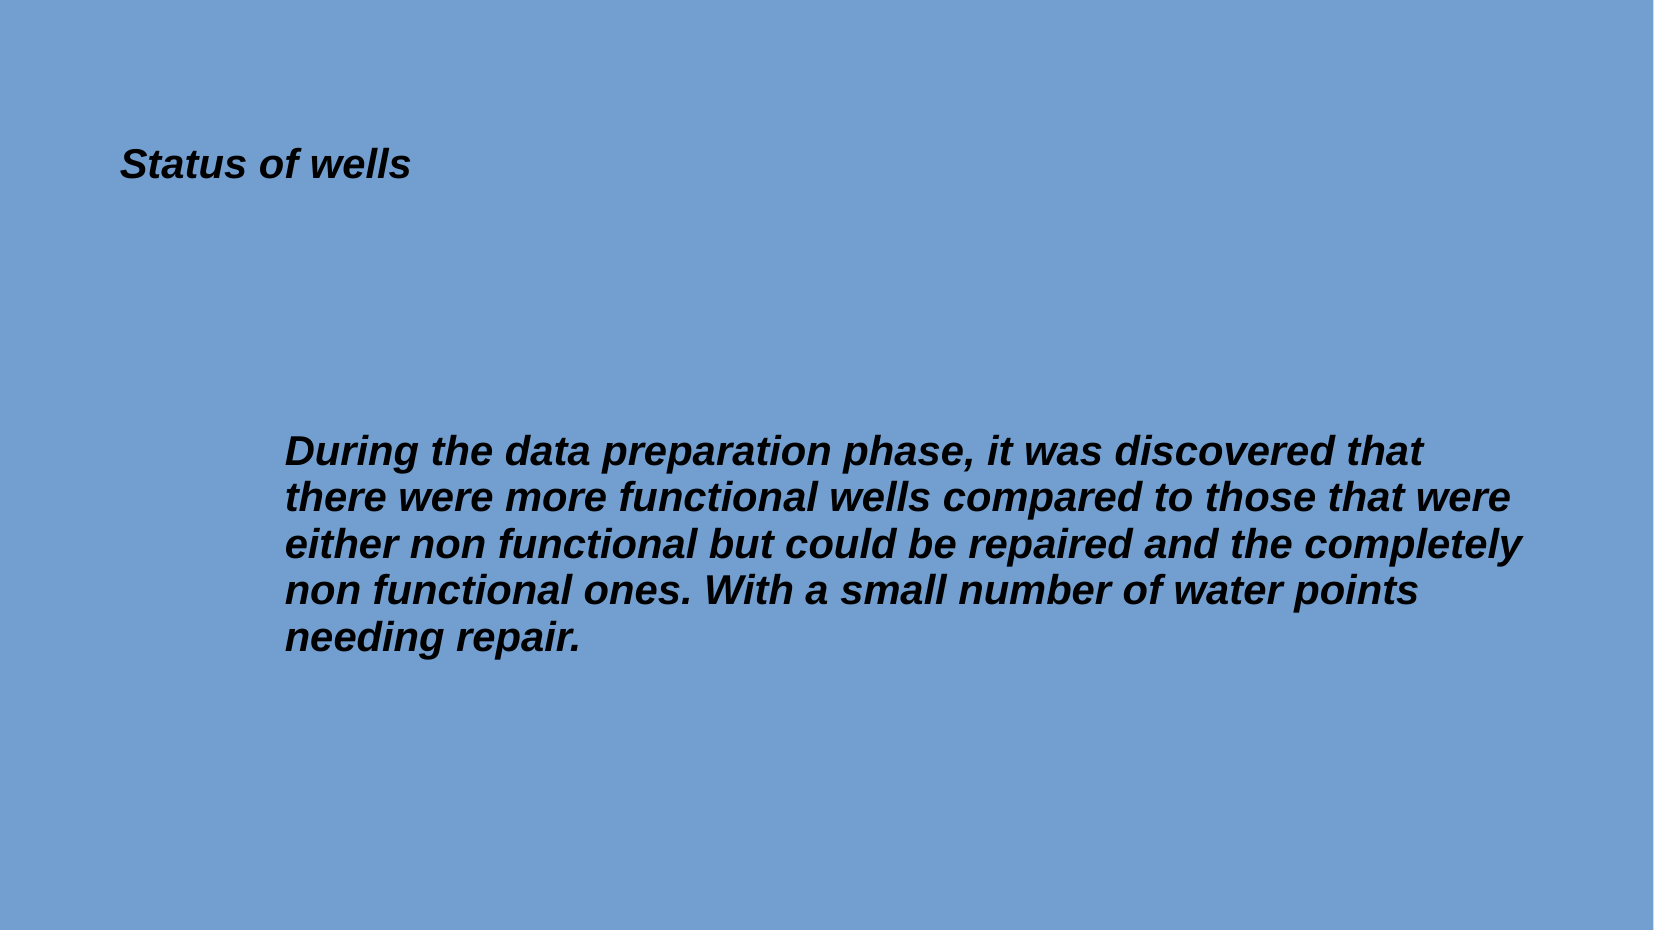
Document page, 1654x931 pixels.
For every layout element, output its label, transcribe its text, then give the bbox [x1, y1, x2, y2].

text_box During the data preparation phase, it was discovered that there were more functional wells compared to those that were either non functional but could be repaired and the completely non functional ones. With a small number of water points needing repair. [270, 420, 1546, 668]
text_box Status of wells [105, 133, 466, 196]
